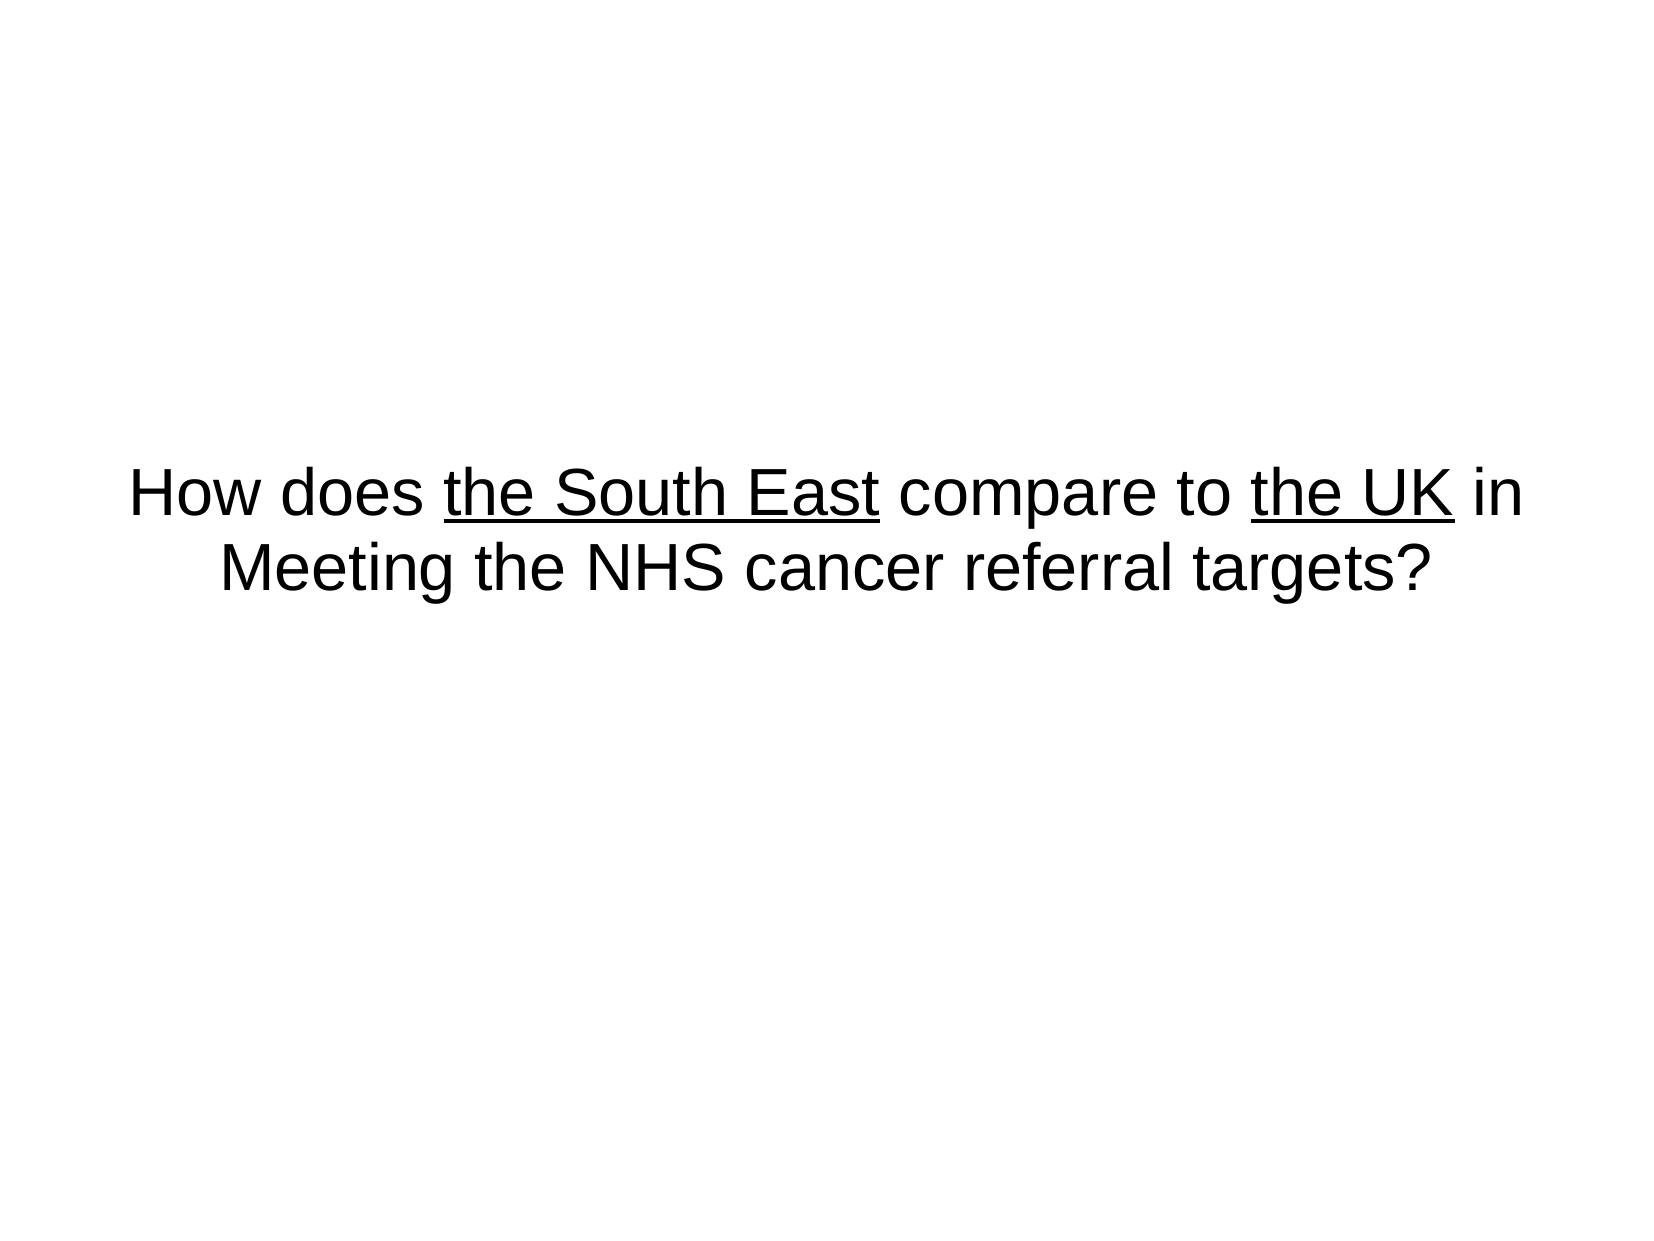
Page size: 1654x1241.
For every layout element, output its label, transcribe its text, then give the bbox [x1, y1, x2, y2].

subtitle How does the South East compare to the UK in Meeting the NHS cancer referral targets? [82, 49, 1571, 1010]
